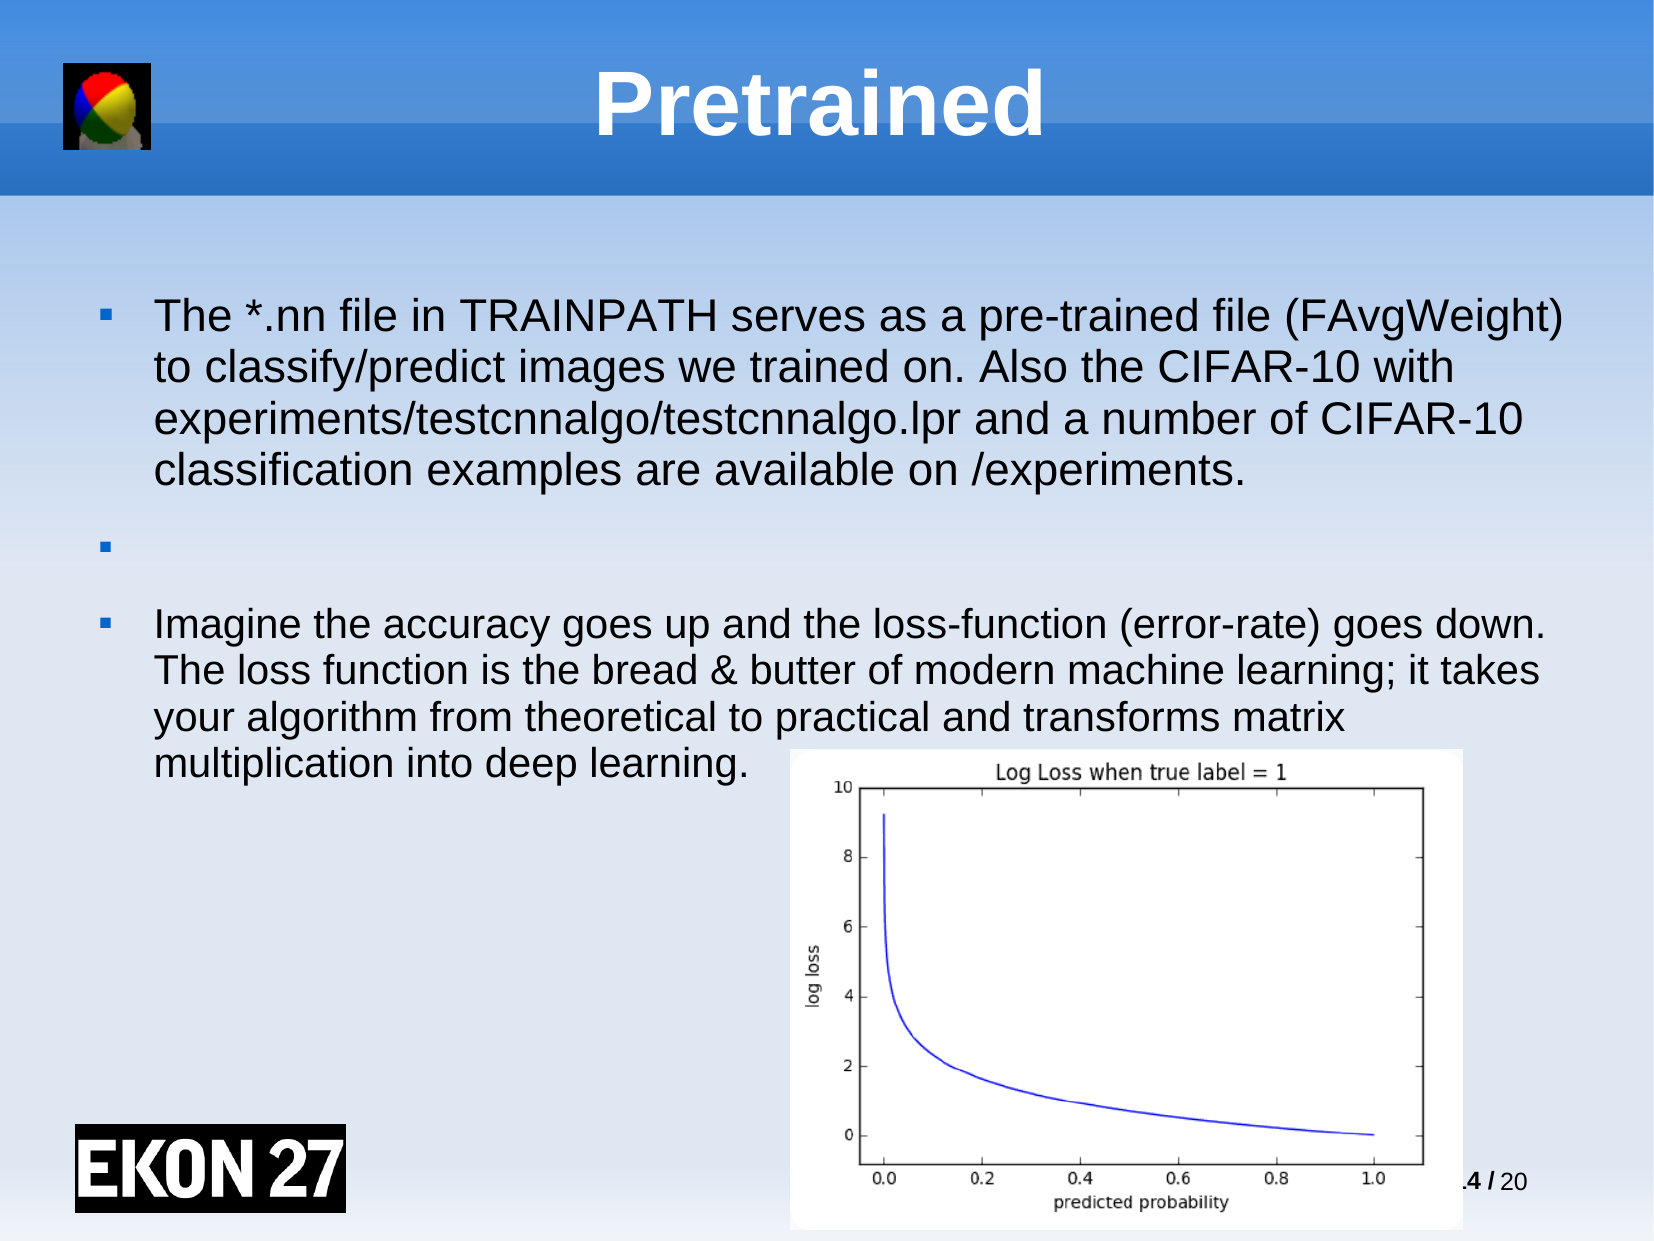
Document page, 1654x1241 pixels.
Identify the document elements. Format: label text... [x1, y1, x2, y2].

title Pretrained [76, 0, 1565, 208]
picture [0, 0, 1654, 1241]
list The *.nn file in TRAINPATH serves as a pre-trained file (FAvgWeight) to classify/predict images we trained on. Also the CIFAR-10 with experiments/testcnnalgo/testcnnalgo.lpr and a number of CIFAR-10 classification examples are available on /experiments. Imagine the accuracy goes up and the loss-function (error-rate) goes down. The loss function is the bread & butter of modern machine learning; it takes your algorithm from theoretical to practical and transforms matrix multiplication into deep learning. [82, 290, 1571, 1109]
